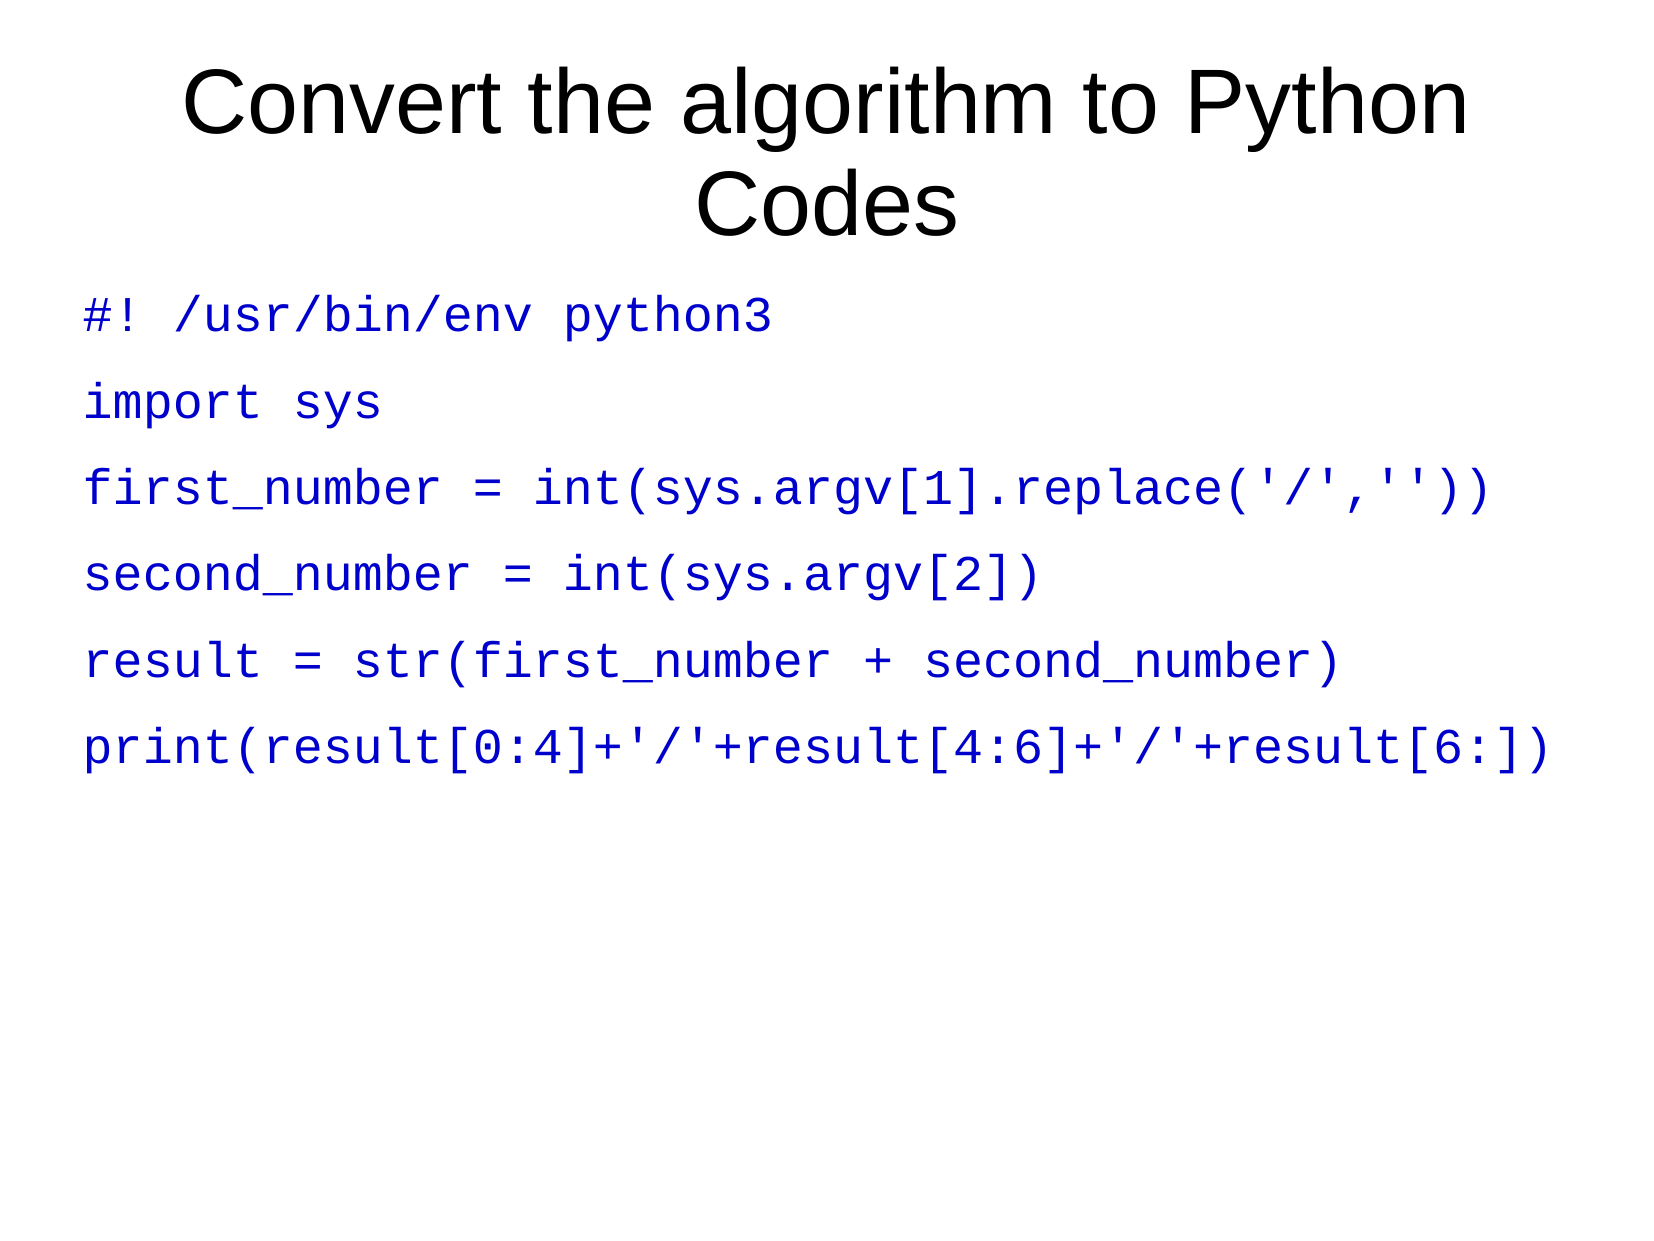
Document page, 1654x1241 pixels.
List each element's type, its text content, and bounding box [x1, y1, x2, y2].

title Convert the algorithm to Python Codes [82, 49, 1571, 257]
list #! /usr/bin/env python3 import sys first_number = int(sys.argv[1].replace('/','')) second_number = int(sys.argv[2]) result = str(first_number + second_number) print(result[0:4]+'/'+result[4:6]+'/'+result[6:]) [82, 290, 1571, 1010]
